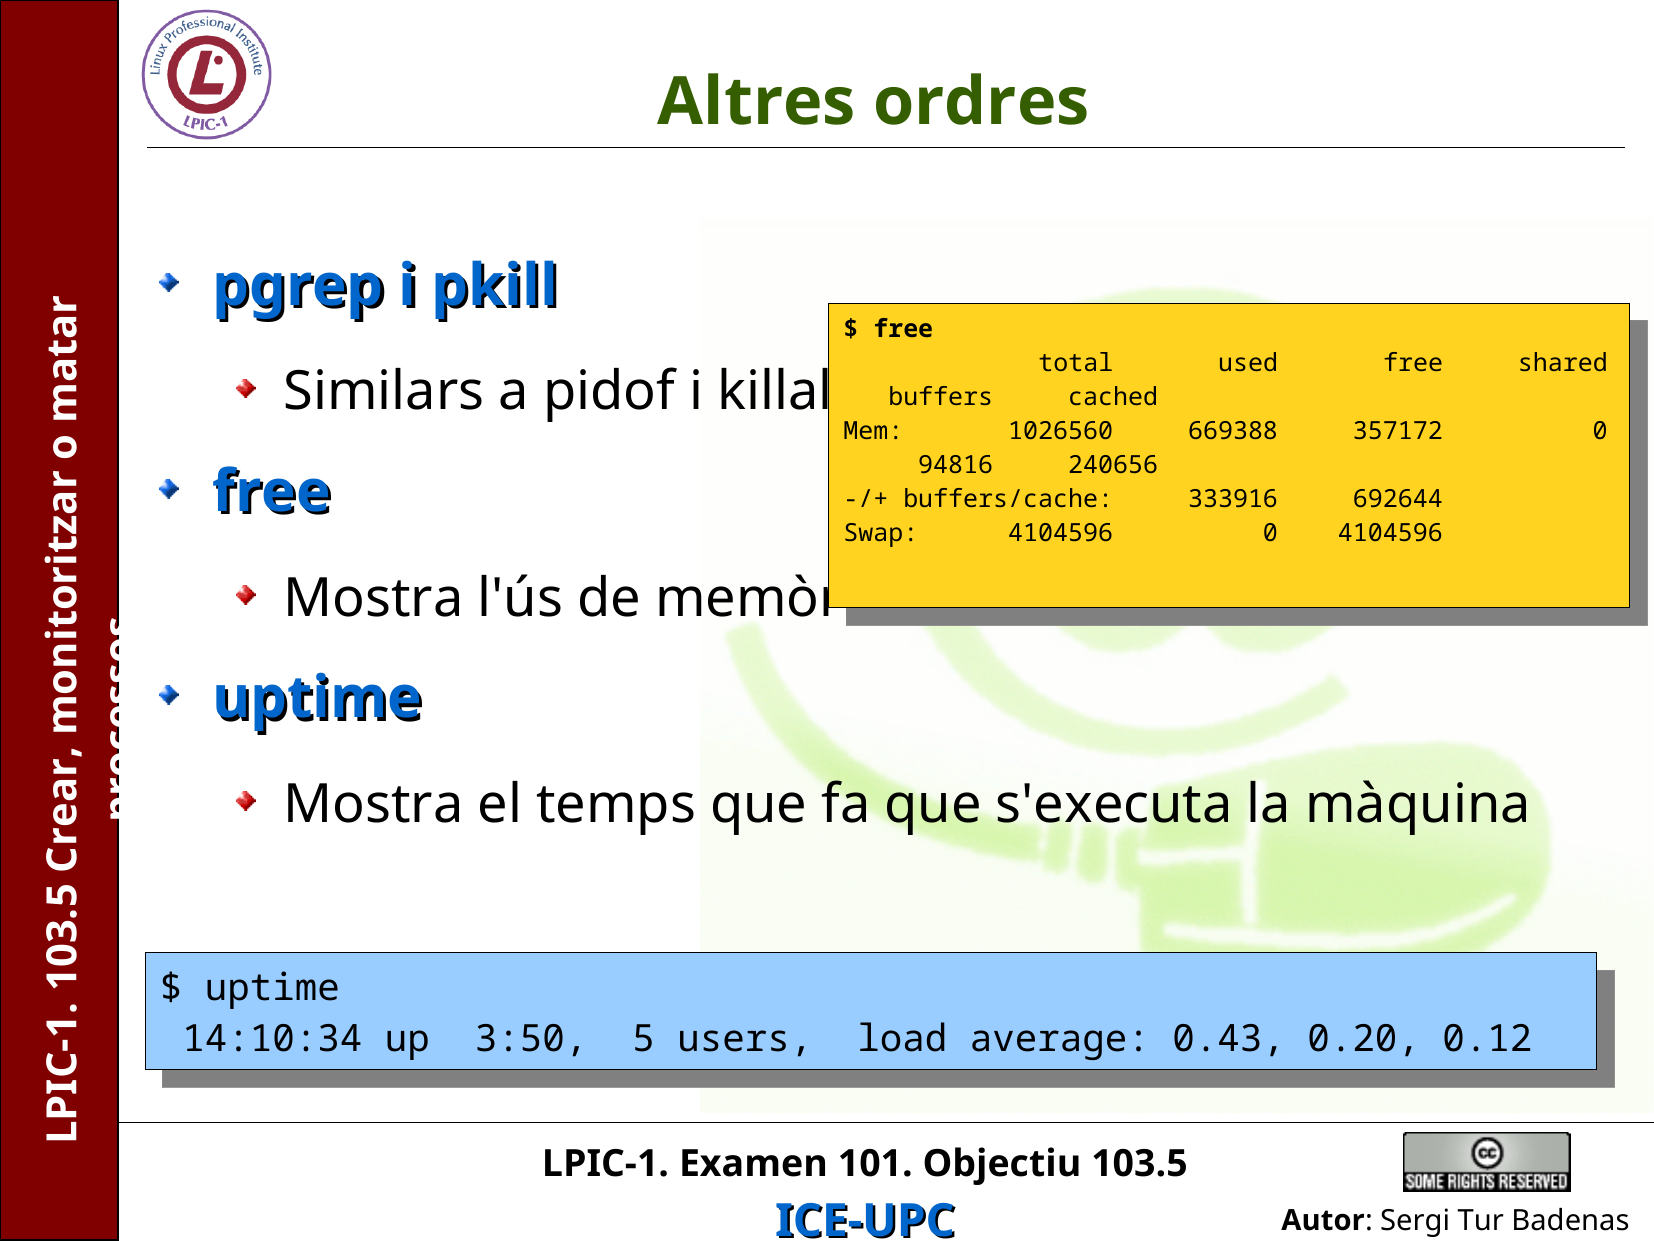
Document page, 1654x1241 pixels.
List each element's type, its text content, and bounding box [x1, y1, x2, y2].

picture [700, 217, 1654, 1113]
title Altres ordres [129, 55, 1619, 142]
picture [1403, 1132, 1571, 1192]
text_box $ free total used free shared buffers cached Mem: 1026560 669388 357172 0 94816 240656 -/+ buffers/cache: 333916 692644 Swap: 4104596 0 4104596 [828, 303, 1630, 531]
text_box $ uptime 14:10:34 up 3:50, 5 users, load average: 0.43, 0.20, 0.12 [145, 952, 1597, 1066]
list pgrep i pkill Similars a pidof i killall free Mostra l'ús de memòria al sistema uptime Mostra el temps que fa que s'executa la màquina [141, 242, 1630, 1078]
picture [135, 5, 277, 55]
